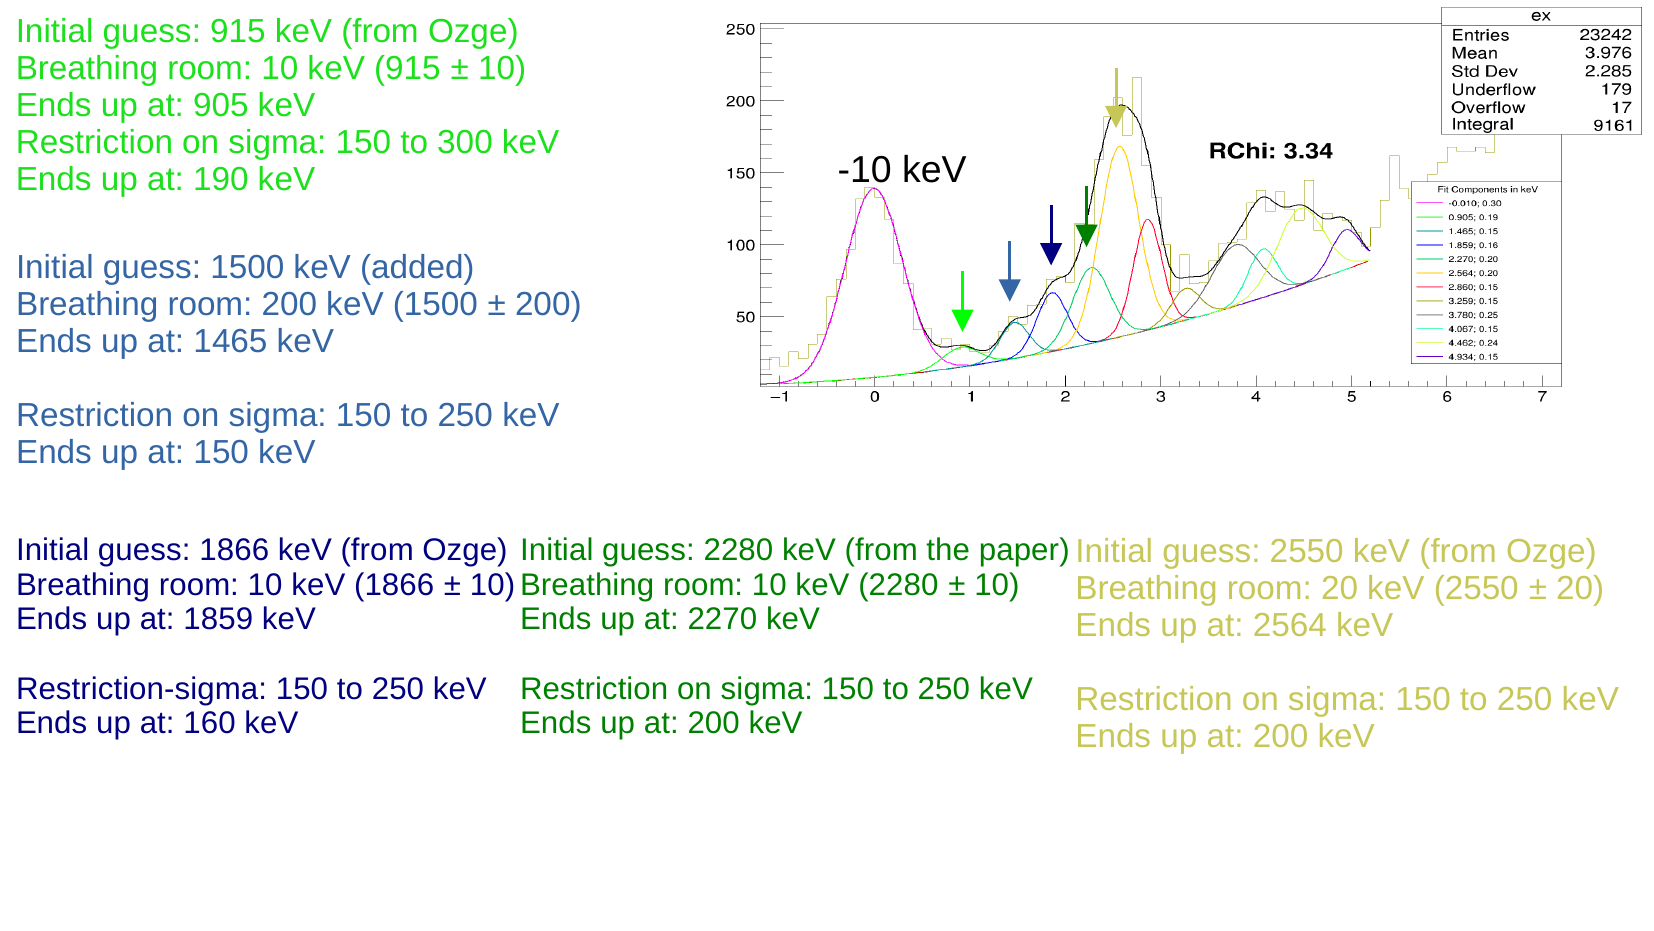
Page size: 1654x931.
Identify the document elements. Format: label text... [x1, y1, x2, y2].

text_box Initial guess: 915 keV (from Ozge) Breathing room: 10 keV (915 ± 10) Ends up at: 905 keV Restriction on sigma: 150 to 300 keV Ends up at: 190 keV [1, 5, 601, 241]
picture [713, 1, 1652, 414]
text_box Initial guess: 2280 keV (from the paper) Breathing room: 10 keV (2280 ± 10) Ends up at: 2270 keV Restriction on sigma: 150 to 250 keV Ends up at: 200 keV [505, 524, 1060, 841]
text_box Initial guess: 1500 keV (added) Breathing room: 200 keV (1500 ± 200) Ends up at: 1465 keV Restriction on sigma: 150 to 250 keV Ends up at: 150 keV [1, 241, 601, 521]
text_box Initial guess: 2550 keV (from Ozge) Breathing room: 20 keV (2550 ± 20) Ends up at: 2564 keV Restriction on sigma: 150 to 250 keV Ends up at: 200 keV [1060, 524, 1654, 841]
text_box Initial guess: 1866 keV (from Ozge) Breathing room: 10 keV (1866 ± 10) Ends up at: 1859 keV Restriction-sigma: 150 to 250 keV Ends up at: 160 keV [1, 524, 505, 804]
text_box -10 keV [822, 140, 1005, 221]
